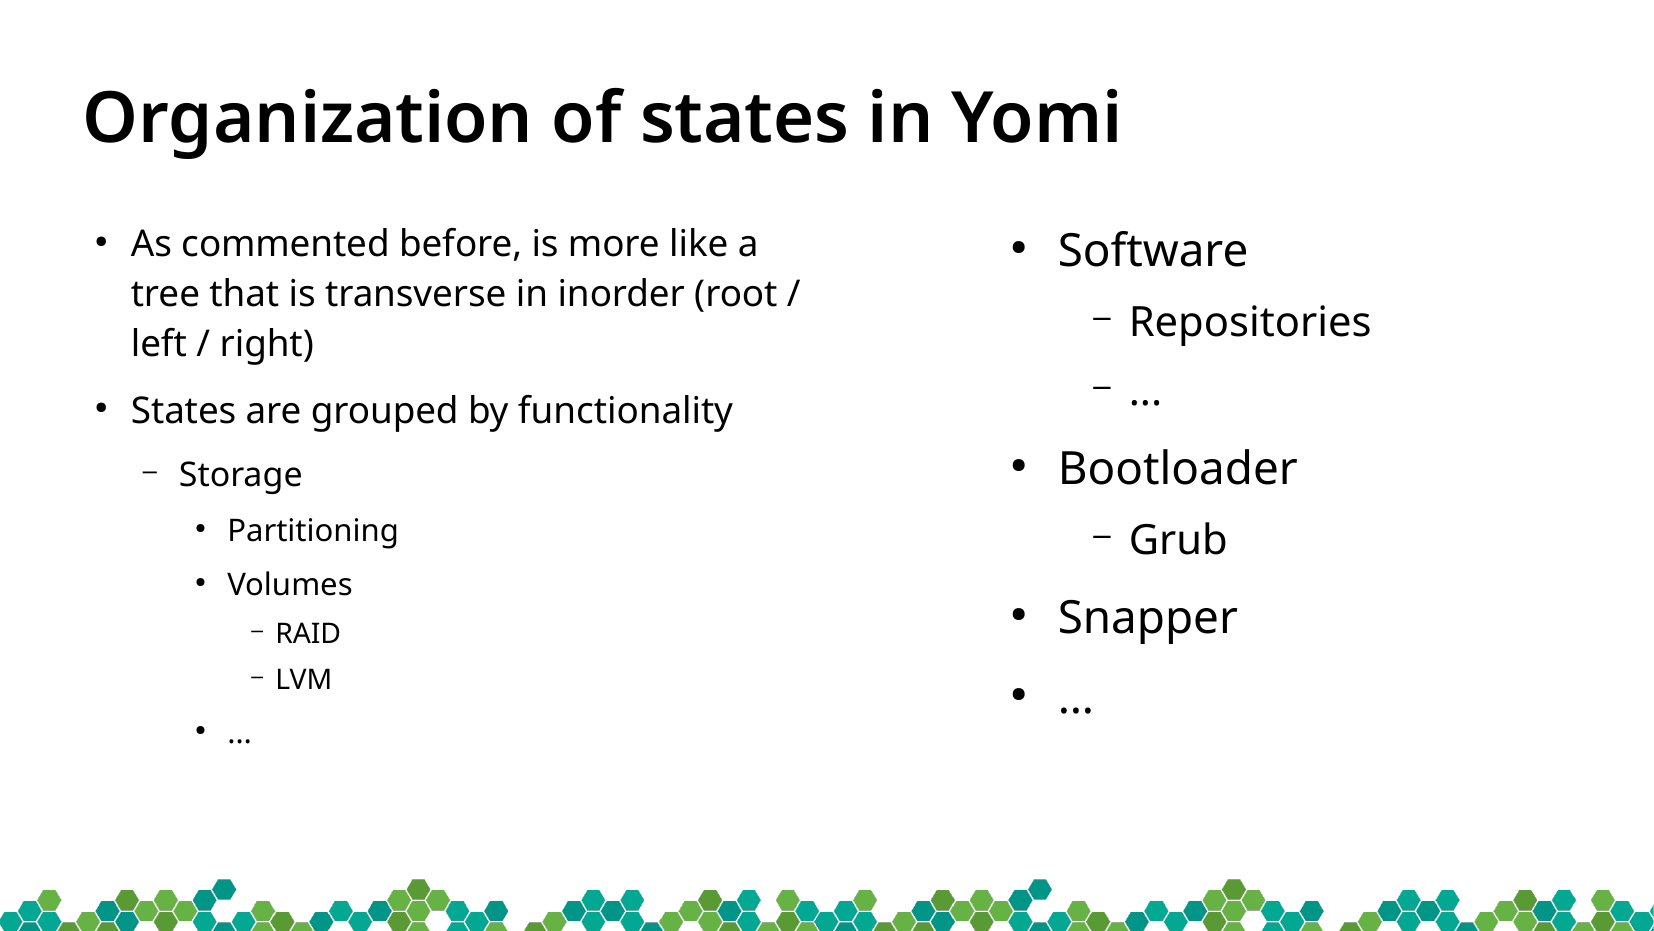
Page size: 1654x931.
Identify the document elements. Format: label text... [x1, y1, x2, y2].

title Organization of states in Yomi [82, 37, 1571, 193]
list Software Repositories ... Bootloader Grub Snapper … [845, 217, 1572, 758]
picture [0, 871, 1654, 931]
list As commented before, is more like a tree that is transverse in inorder (root / left / right) States are grouped by functionality Storage Partitioning Volumes RAID LVM … [82, 217, 809, 758]
